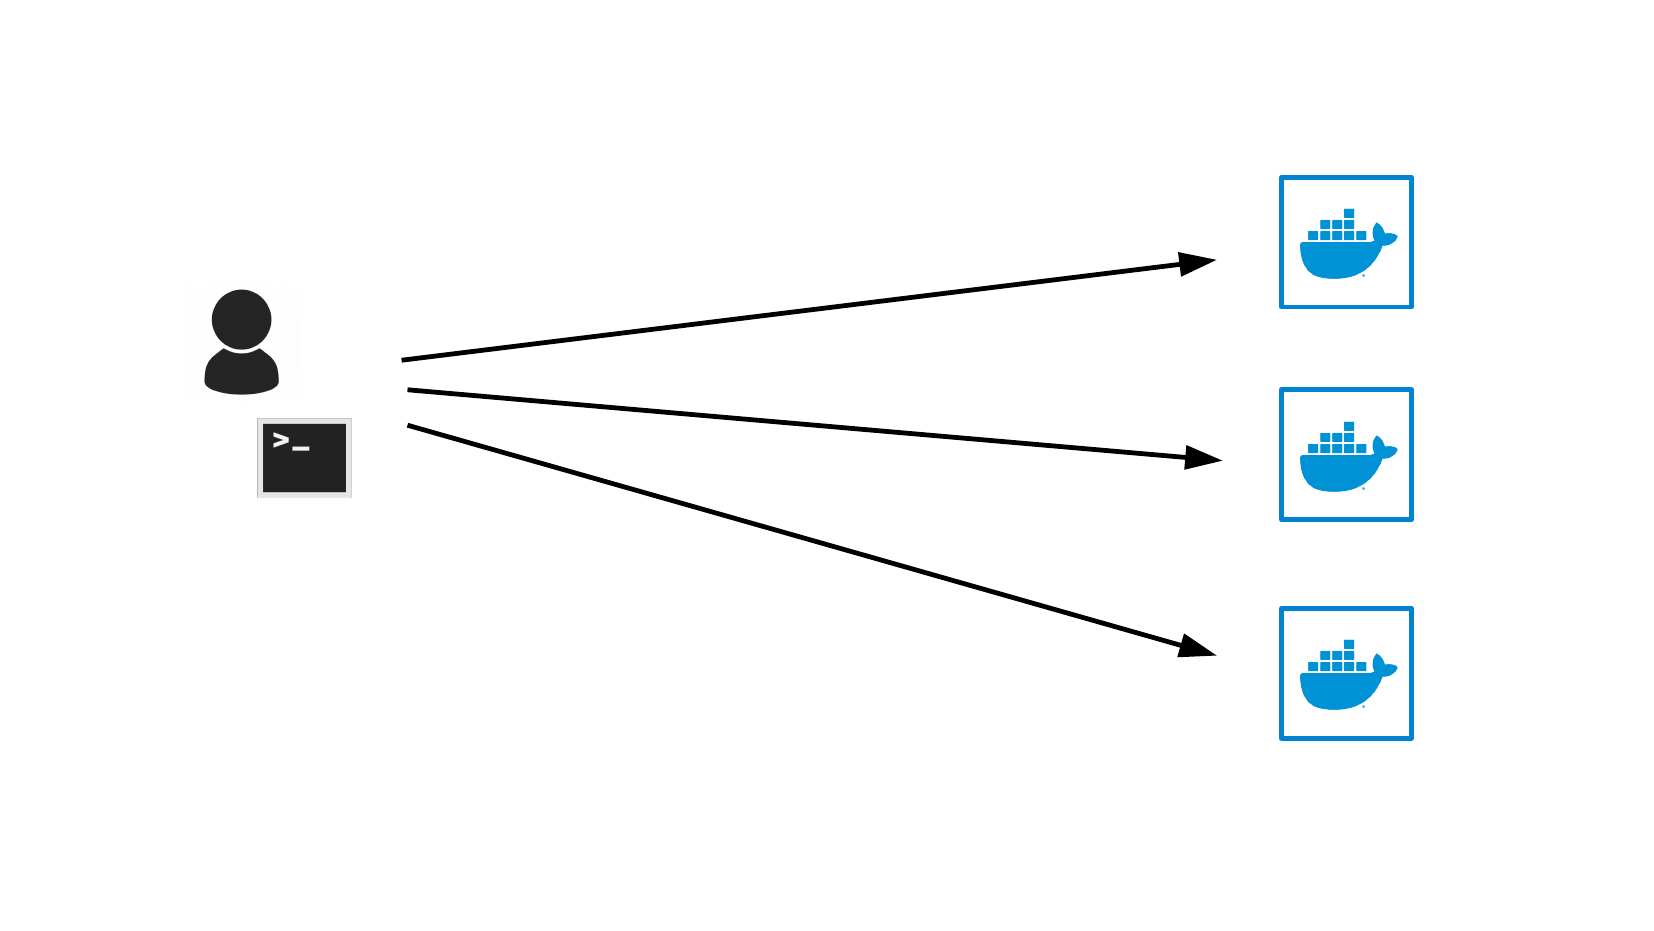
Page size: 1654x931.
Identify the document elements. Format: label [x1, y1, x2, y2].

picture [1299, 407, 1399, 507]
picture [182, 282, 301, 402]
picture [1299, 194, 1399, 294]
picture [253, 407, 356, 510]
picture [1299, 625, 1399, 725]
